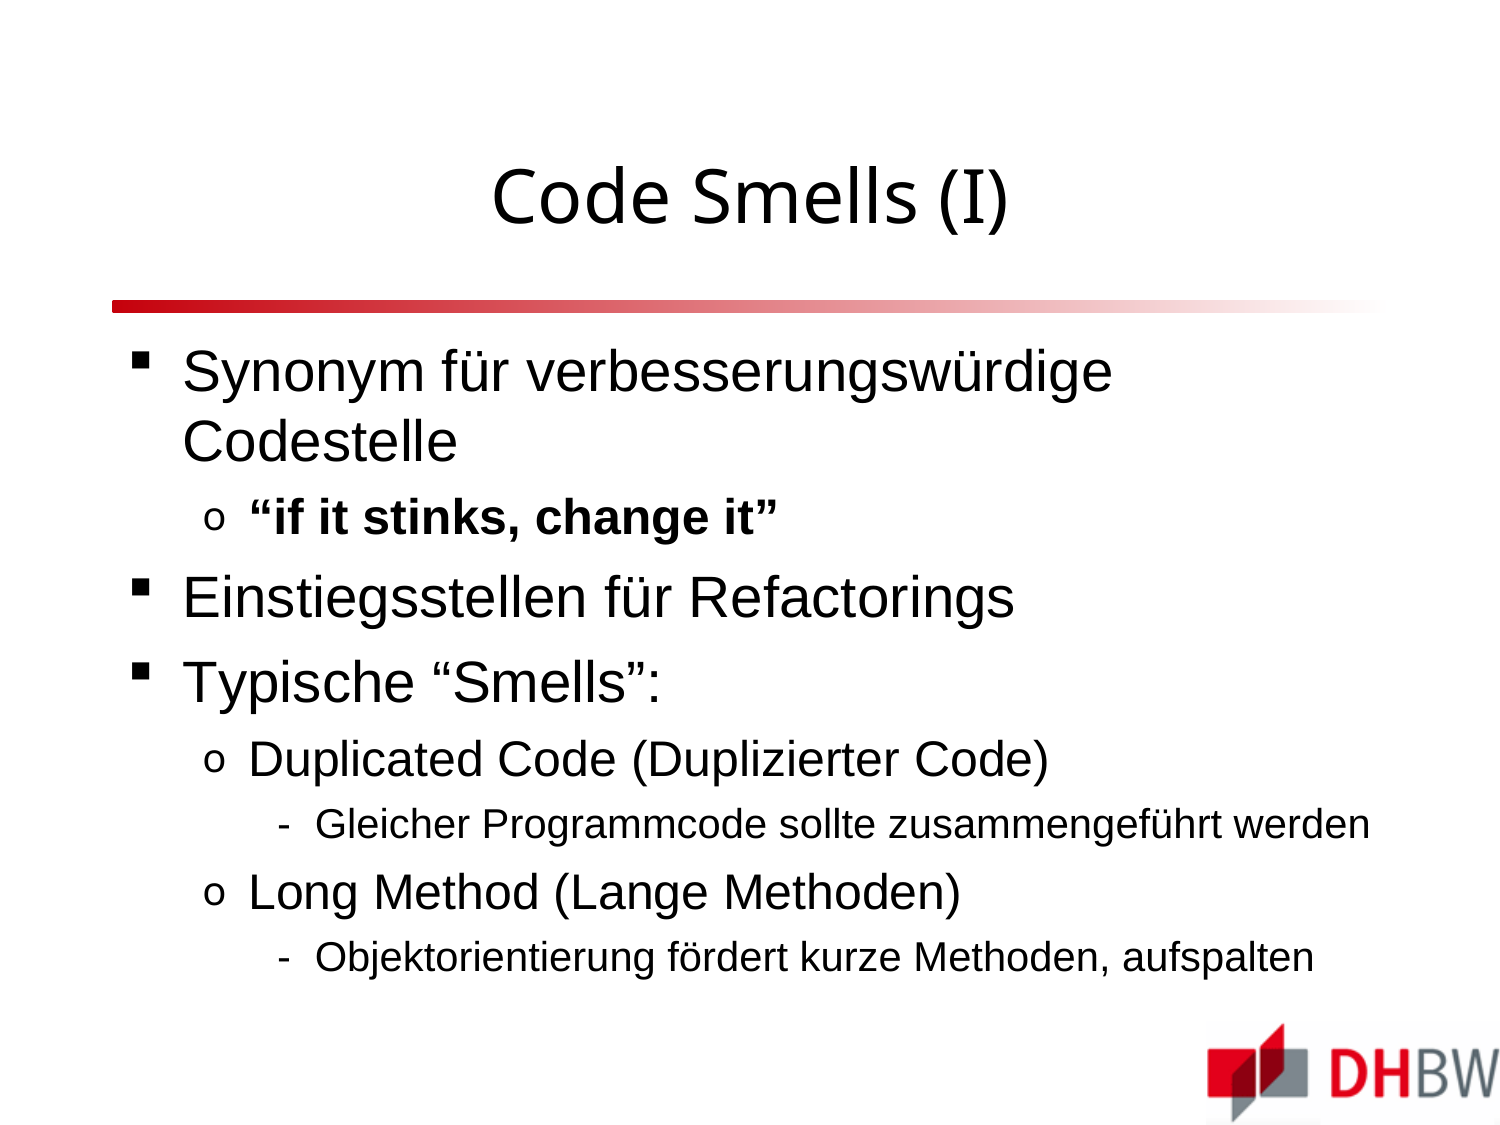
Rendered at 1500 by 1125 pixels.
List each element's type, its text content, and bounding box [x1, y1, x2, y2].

picture [1206, 1021, 1500, 1125]
title Code Smells (I) [112, 99, 1388, 288]
list Synonym für verbesserungswürdige Codestelle “if it stinks, change it” Einstiegsstellen für Refactorings Typische “Smells”: Duplicated Code (Duplizierter Code) Gleicher Programmcode sollte zusammengeführt werden Long Method (Lange Methoden) Objektorientierung fördert kurze Methoden, aufspalten [112, 324, 1388, 1088]
